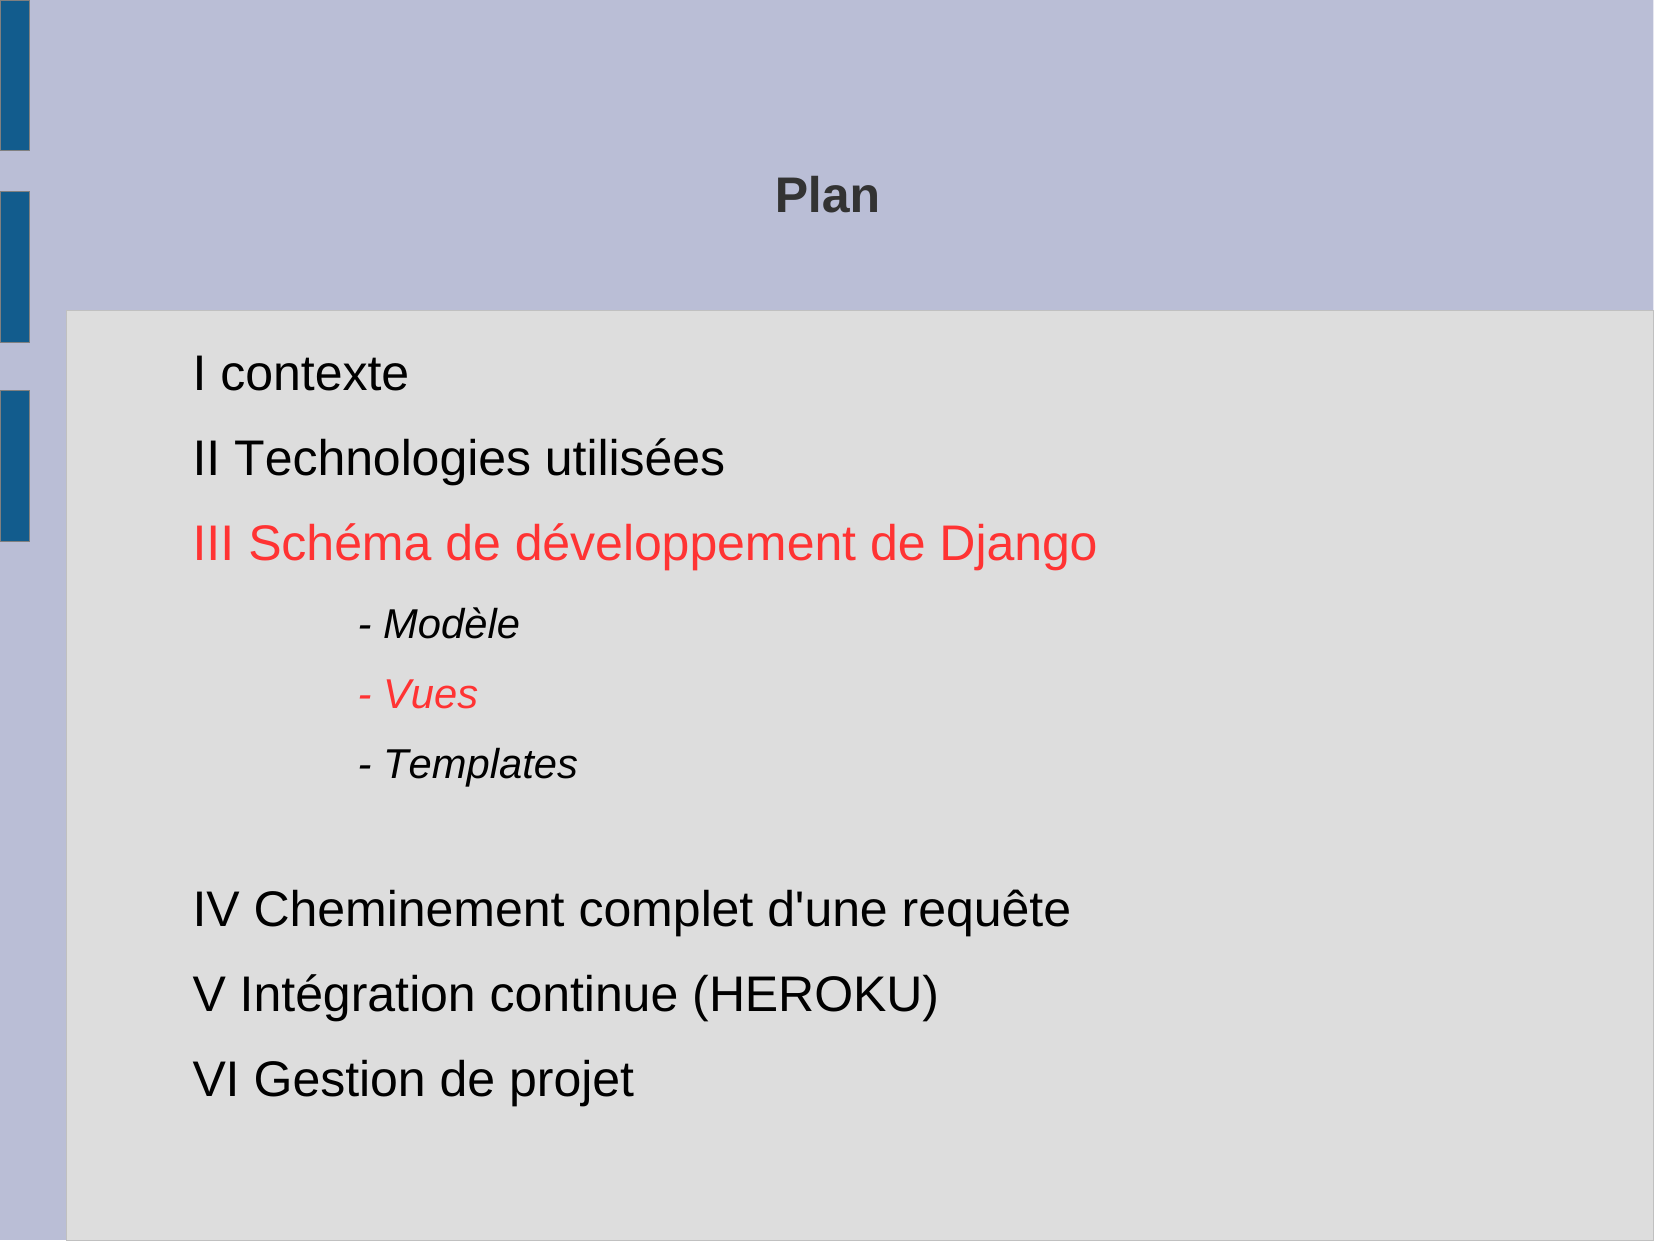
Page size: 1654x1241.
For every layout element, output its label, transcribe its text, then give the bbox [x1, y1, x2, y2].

list I contexte II Technologies utilisées III Schéma de développement de Django - Modèle - Vues - Templates IV Cheminement complet d'une requête V Intégration continue (HEROKU) VI Gestion de projet [121, 344, 1534, 1241]
title Plan [121, 91, 1534, 299]
